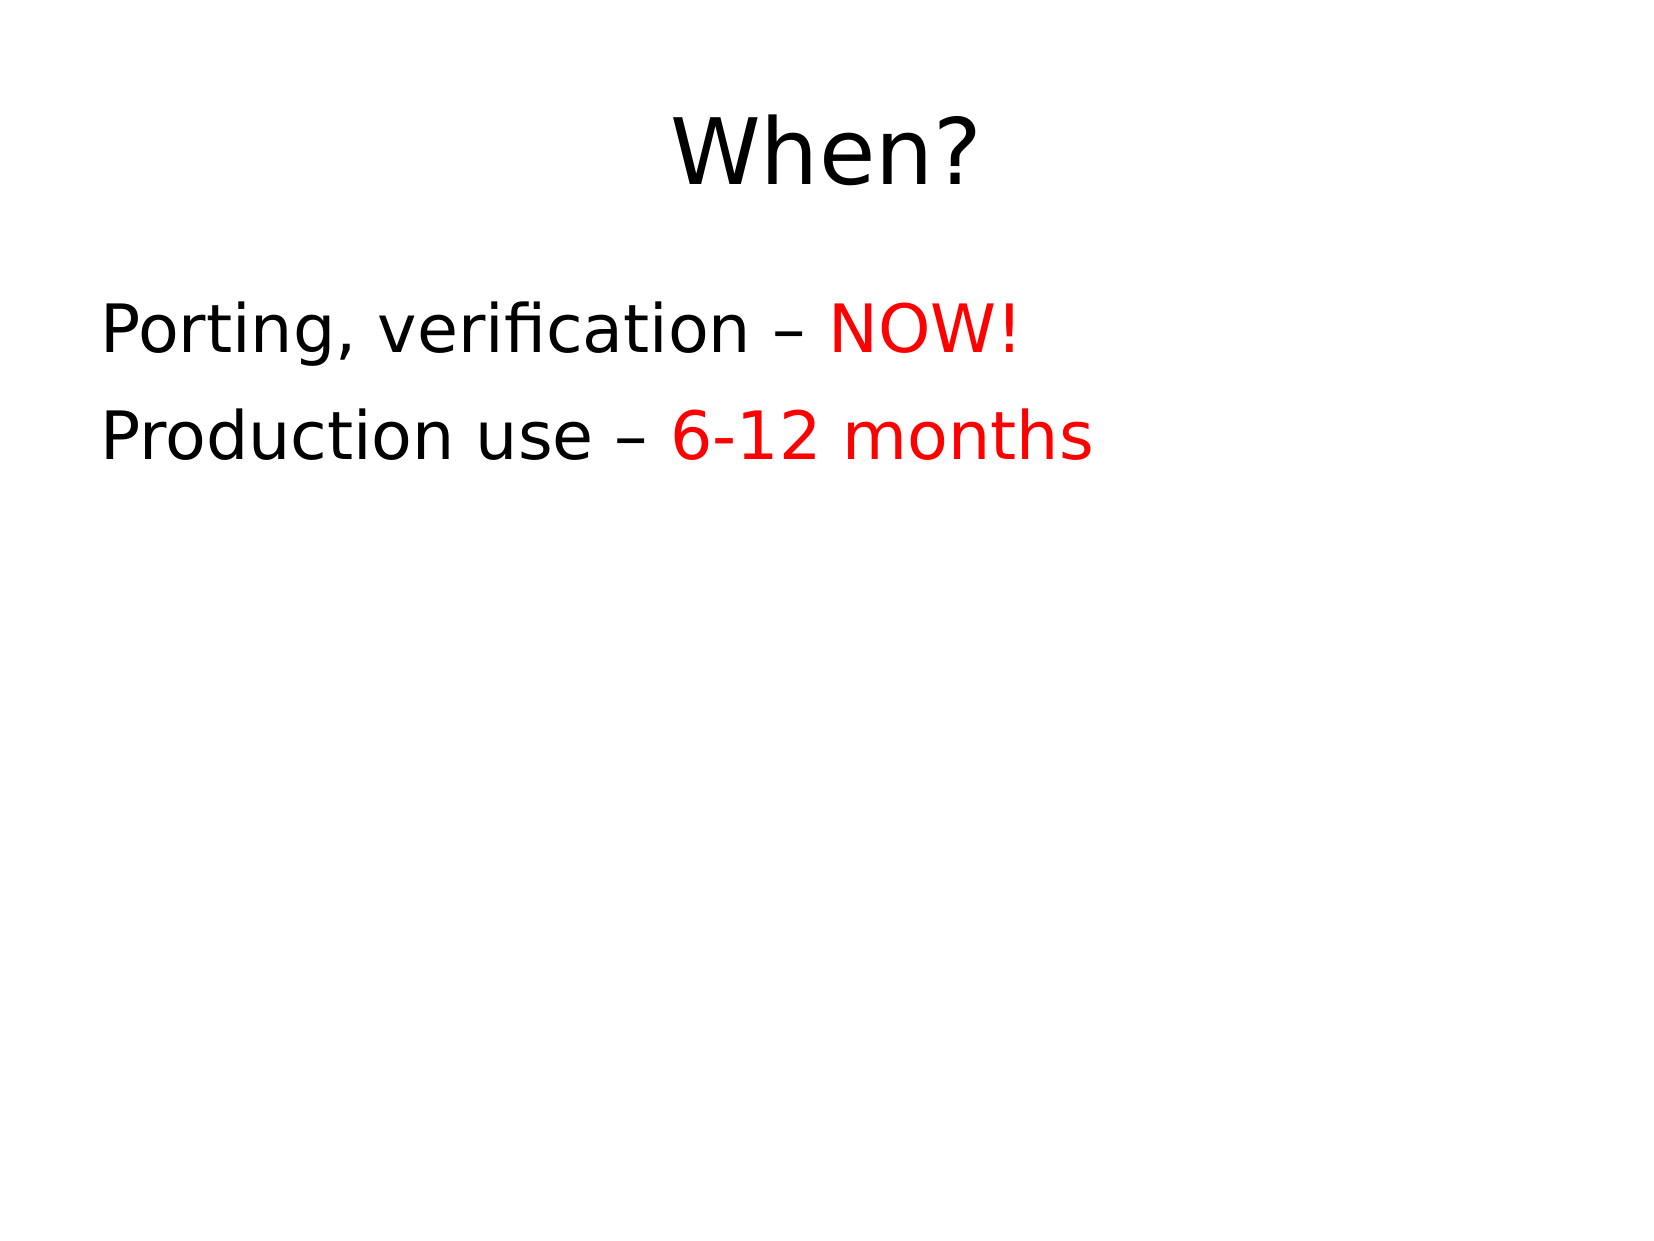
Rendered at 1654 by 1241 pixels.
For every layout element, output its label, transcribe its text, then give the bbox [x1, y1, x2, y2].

title When? [82, 56, 1571, 250]
list Porting, verification – NOW! Production use – 6-12 months [82, 290, 1571, 1094]
